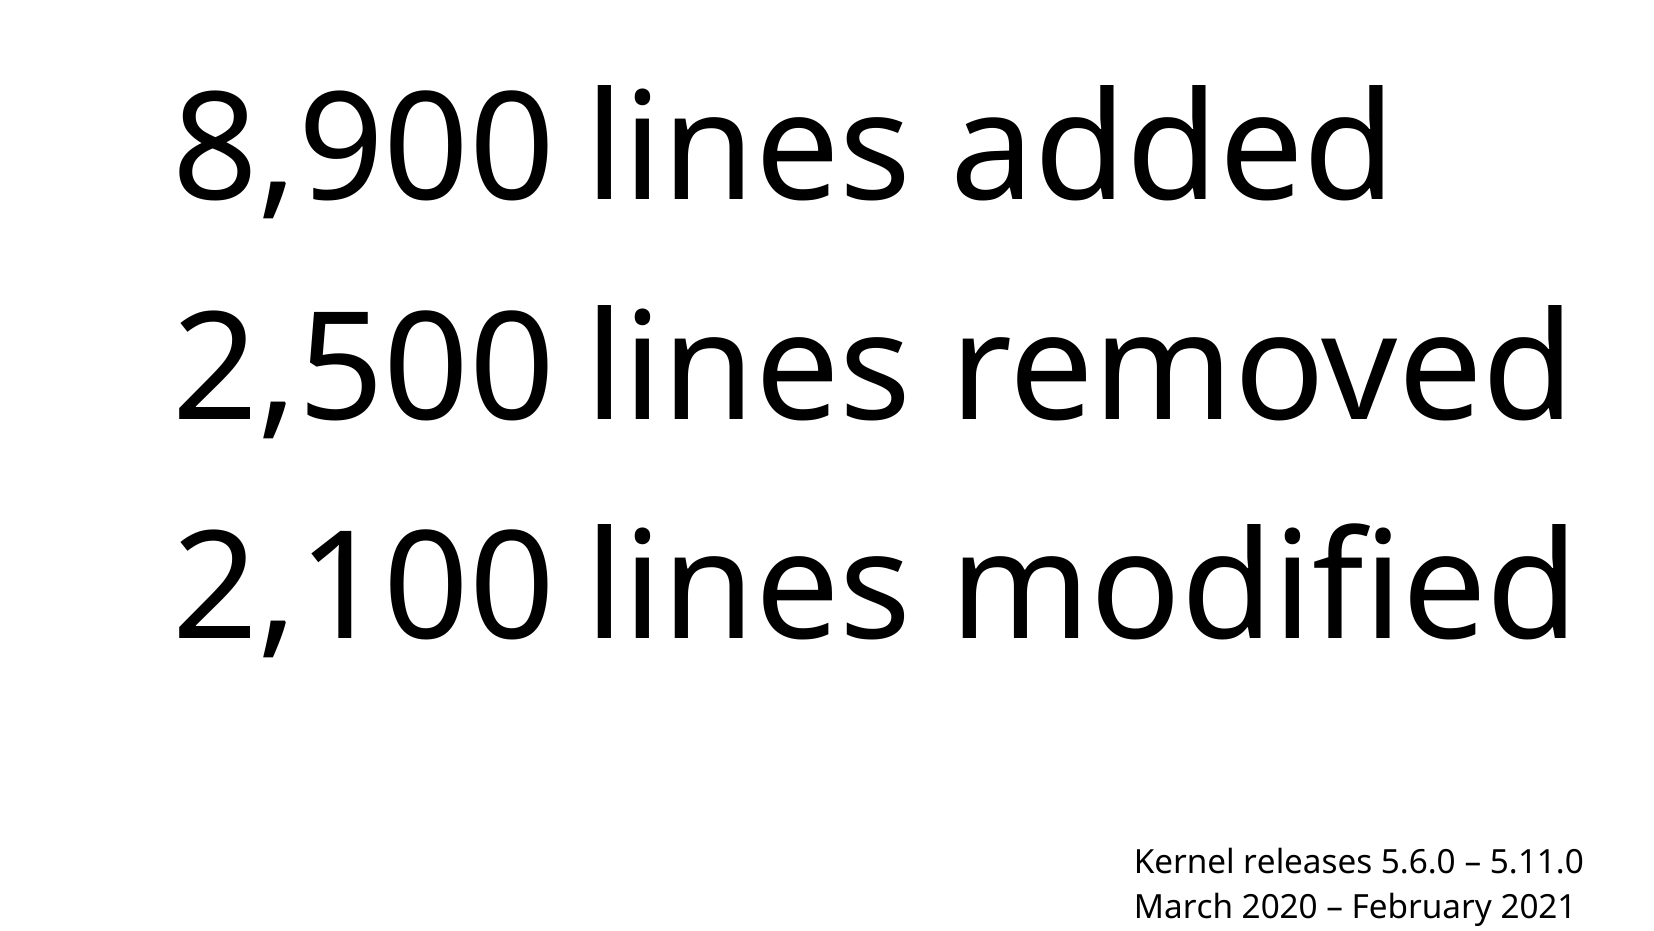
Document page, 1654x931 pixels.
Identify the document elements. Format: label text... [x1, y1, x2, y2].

table_cell 2,100 [6, 472, 570, 691]
table_cell lines modified [571, 472, 1648, 691]
table_cell 2,500 [6, 252, 570, 471]
table_cell lines removed [571, 252, 1648, 471]
table_header lines added [571, 33, 1648, 251]
text_box Kernel releases 5.6.0 – 5.11.0 March 2020 – February 2021 [1119, 830, 1645, 925]
table_header 8,900 [6, 33, 570, 251]
